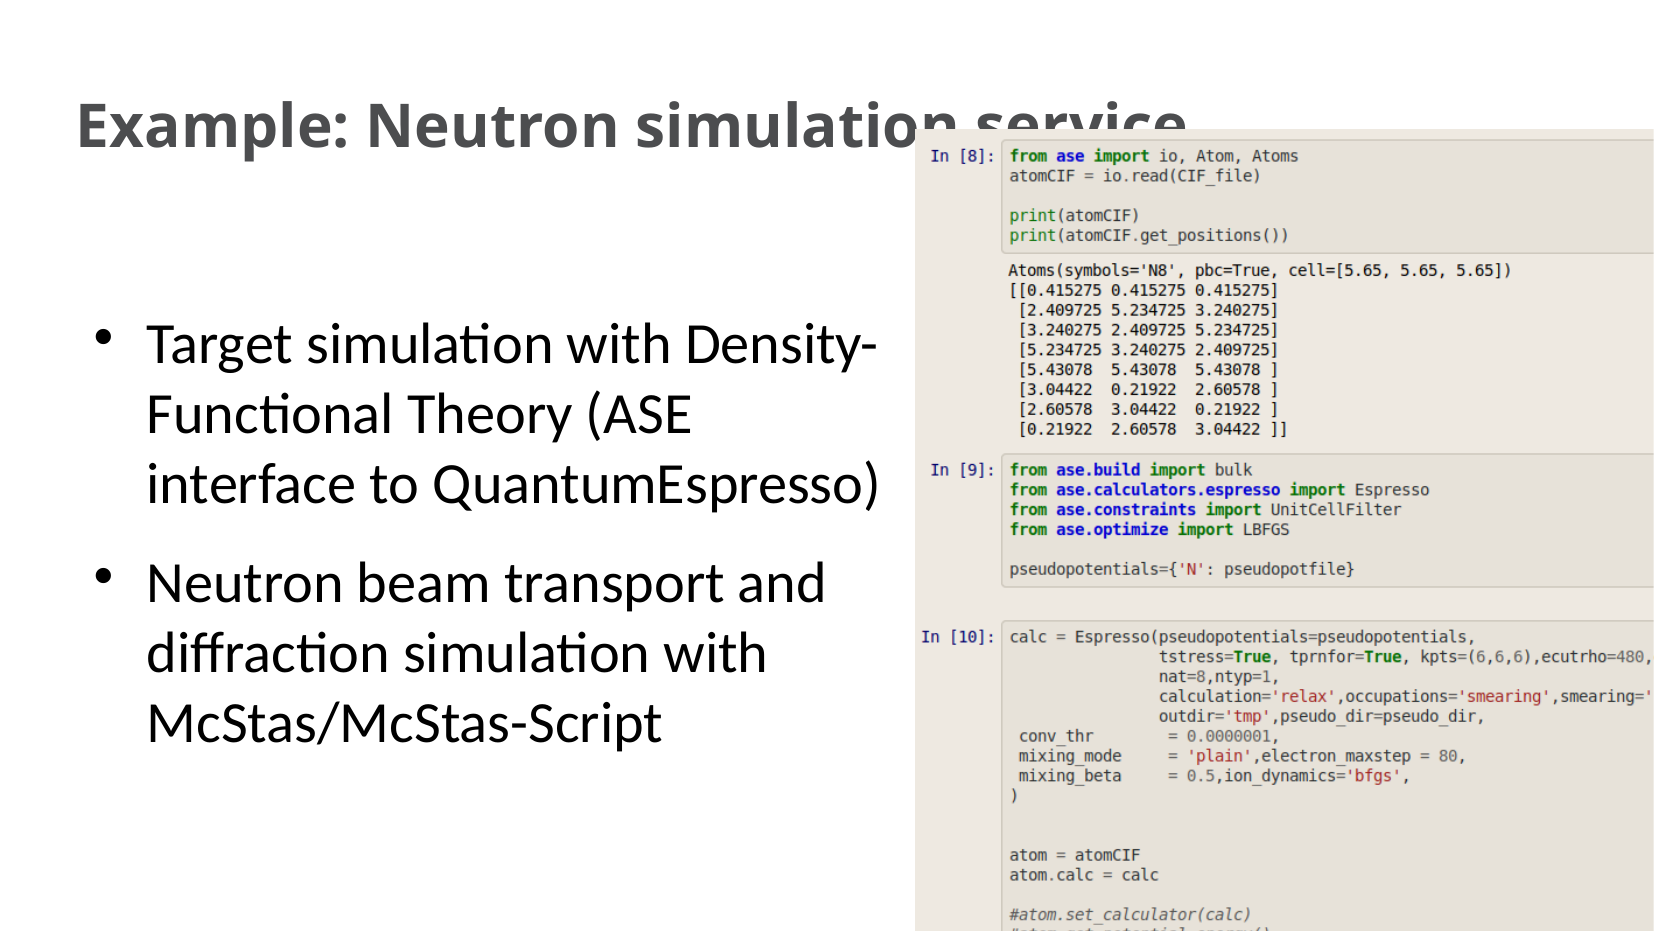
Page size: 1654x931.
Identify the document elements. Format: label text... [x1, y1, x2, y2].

text_box Example: Neutron simulation service [75, 52, 1275, 194]
picture [915, 129, 1654, 931]
text_box Target simulation with Density- Functional Theory (ASE interface to QuantumEspresso) Neutron beam transport and diffraction simulation with McStas/McStas-Script [75, 195, 887, 931]
